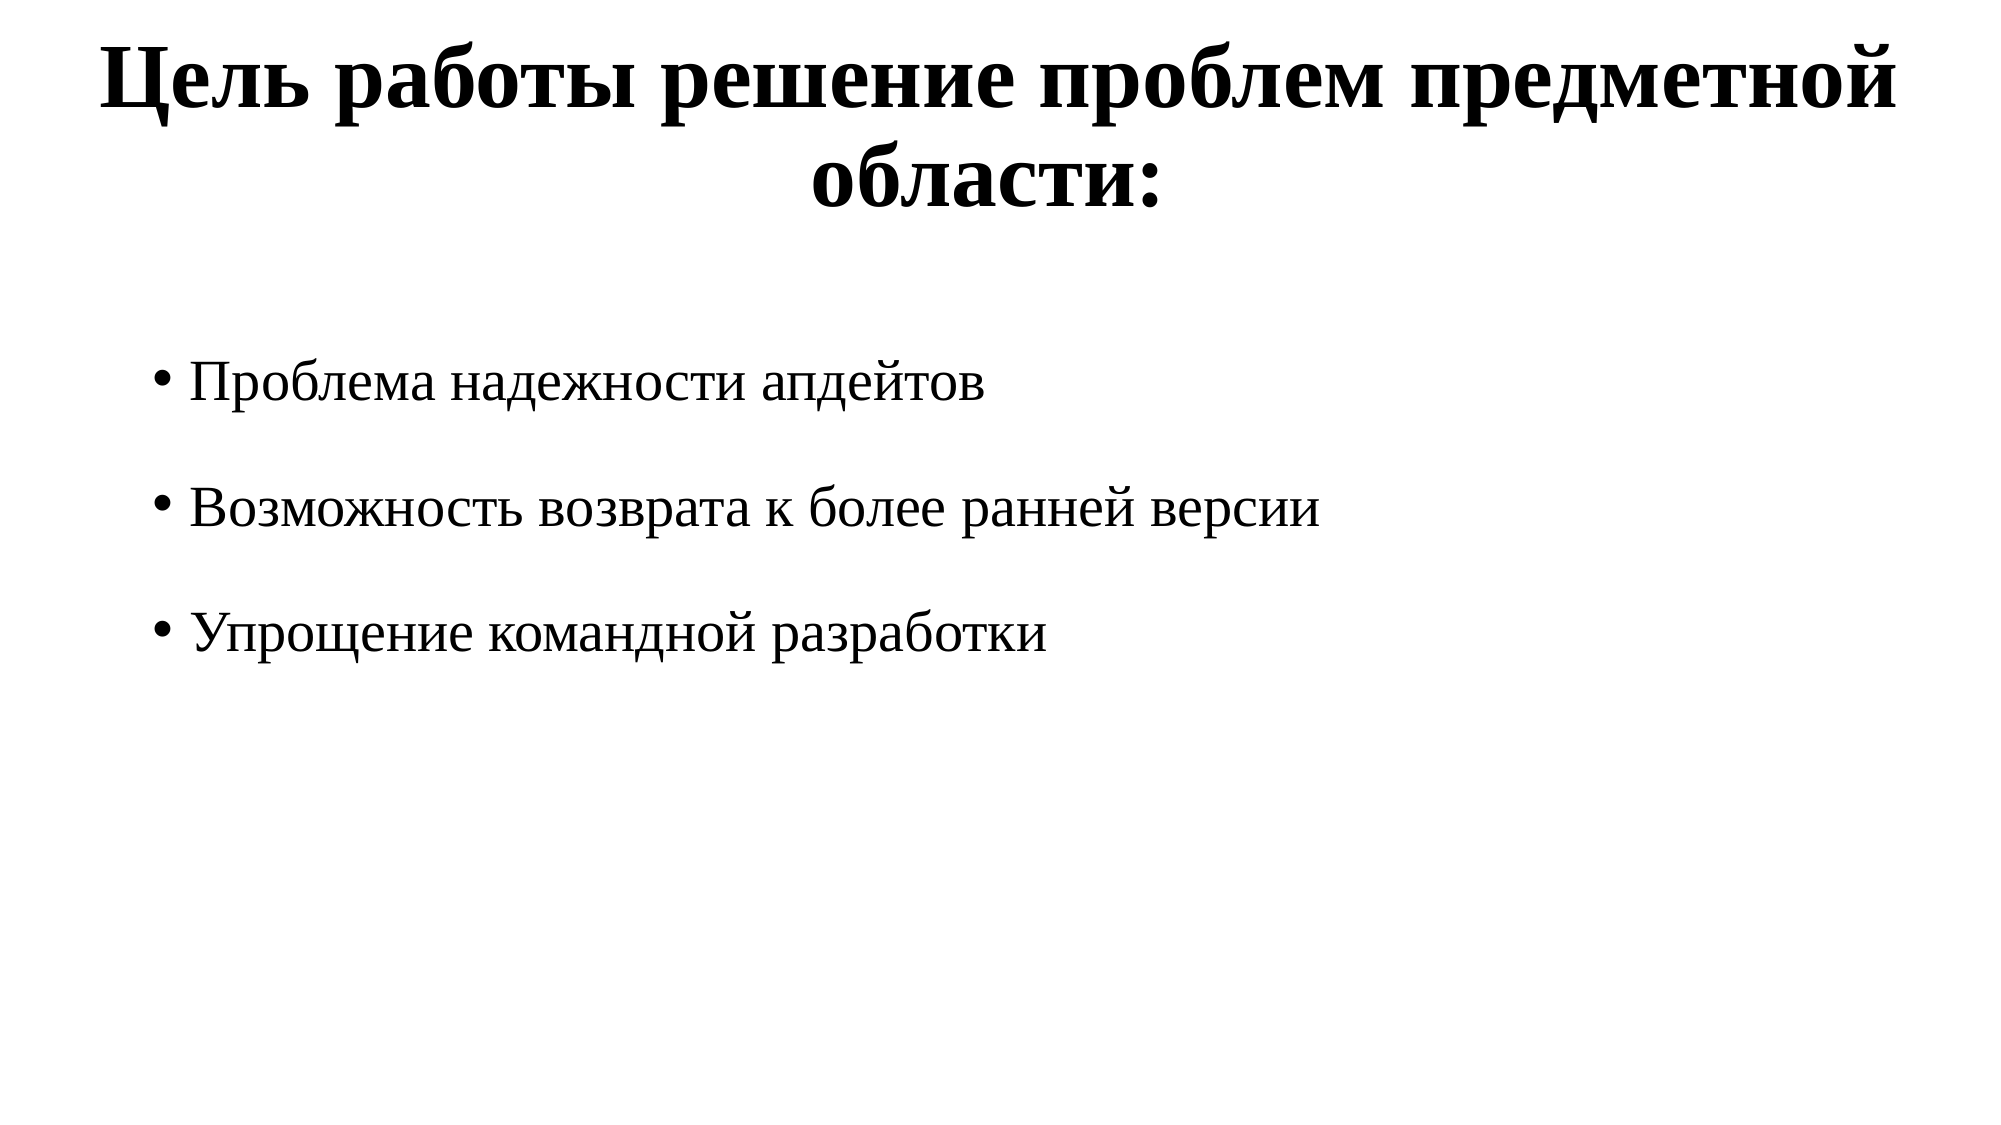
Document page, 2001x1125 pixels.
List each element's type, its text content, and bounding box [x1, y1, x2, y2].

list Проблема надежности апдейтов Возможность возврата к более ранней версии Упрощение командной разработки [137, 299, 1863, 1125]
title Цель работы решение проблем предметной области: [0, 0, 2000, 255]
